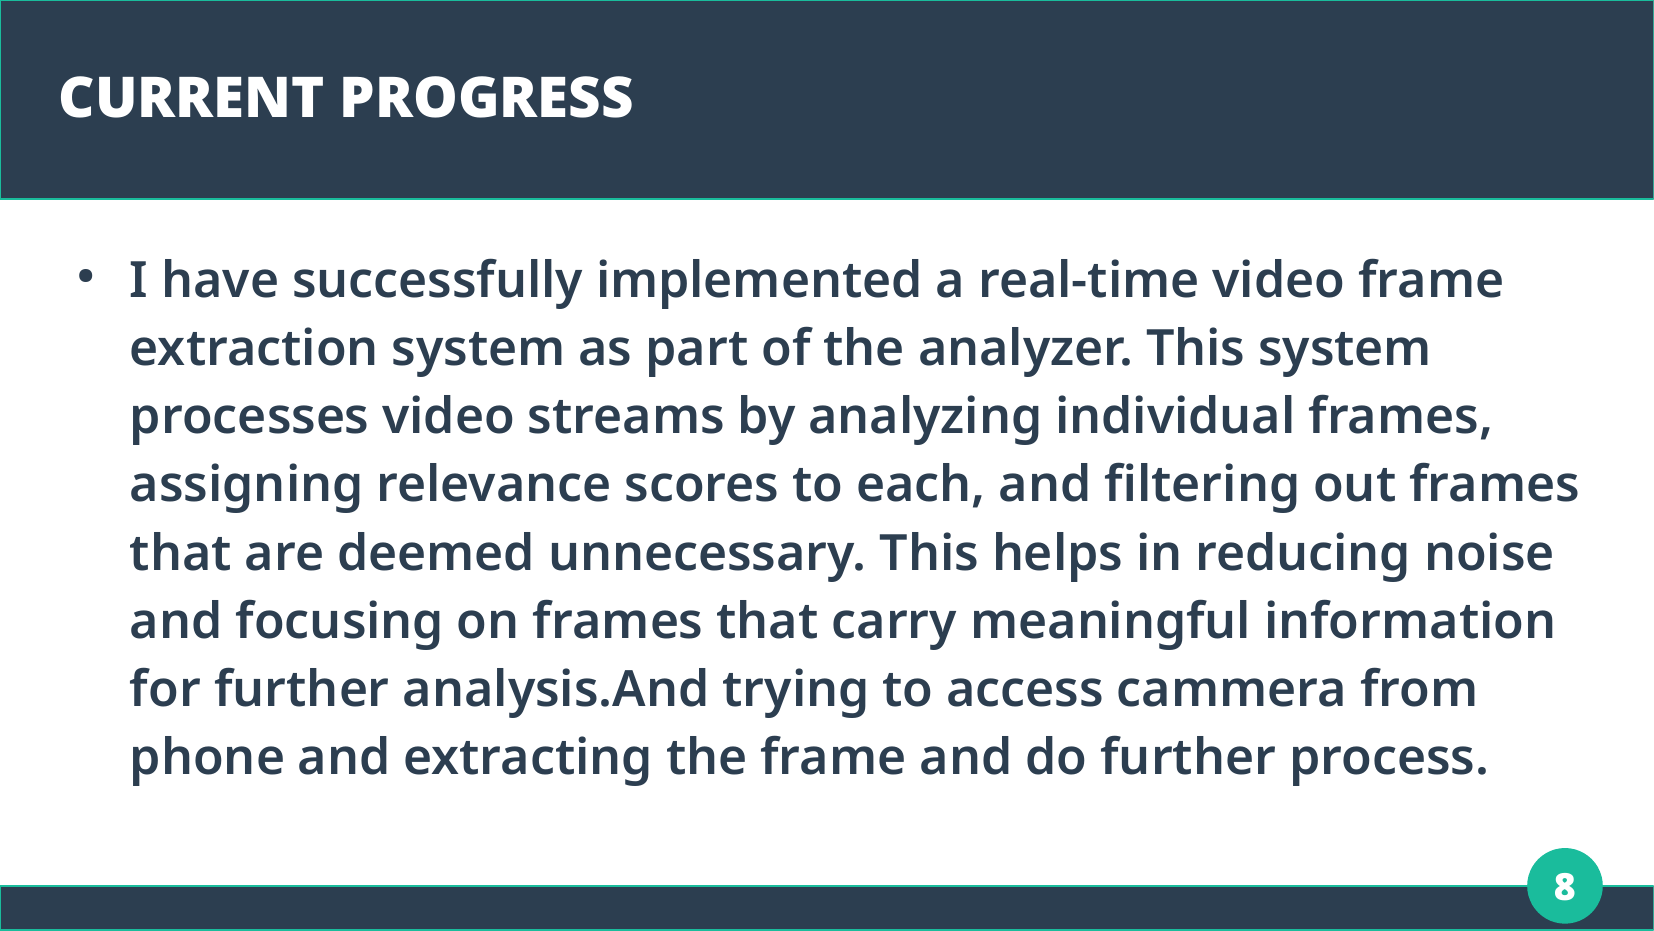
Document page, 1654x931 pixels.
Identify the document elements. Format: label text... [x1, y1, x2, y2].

title CURRENT PROGRESS [59, 37, 1595, 155]
list I have successfully implemented a real-time video frame extraction system as part of the analyzer. This system processes video streams by analyzing individual frames, assigning relevance scores to each, and filtering out frames that are deemed unnecessary. This helps in reducing noise and focusing on frames that carry meaningful information for further analysis.And trying to access cammera from phone and extracting the frame and do further process. [59, 243, 1595, 864]
